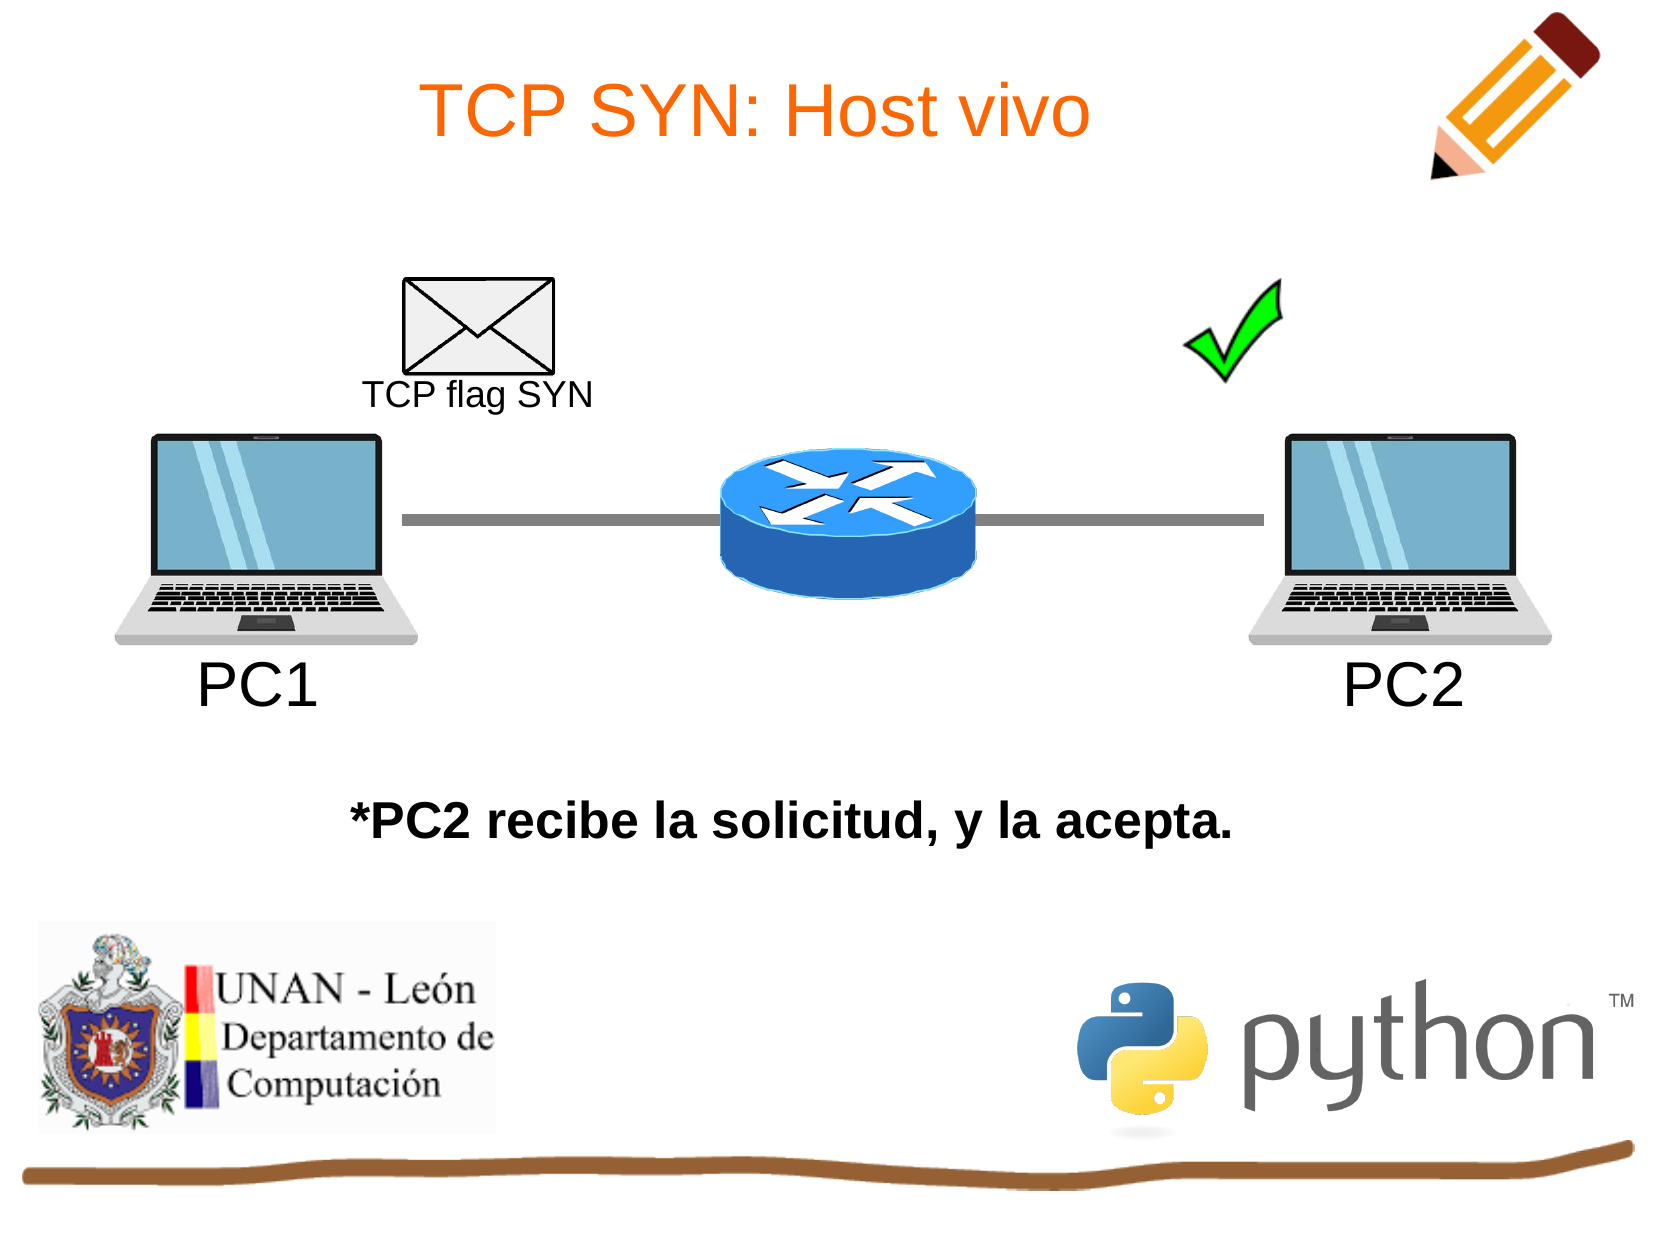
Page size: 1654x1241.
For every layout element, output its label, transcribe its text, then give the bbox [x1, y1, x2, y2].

picture [401, 277, 556, 366]
picture [1240, 425, 1556, 650]
picture [720, 448, 978, 601]
picture [1173, 271, 1293, 390]
picture [1430, 12, 1601, 181]
text_box TCP flag SYN [346, 366, 650, 423]
list PC2 [1275, 649, 1501, 721]
title TCP SYN: Host vivo [82, 49, 1430, 172]
picture [106, 425, 422, 650]
list PC1 [129, 649, 355, 721]
list *PC2 recibe la solicitud, y la acepta. [295, 791, 1394, 851]
picture [22, 970, 1647, 1191]
picture [38, 921, 497, 1134]
